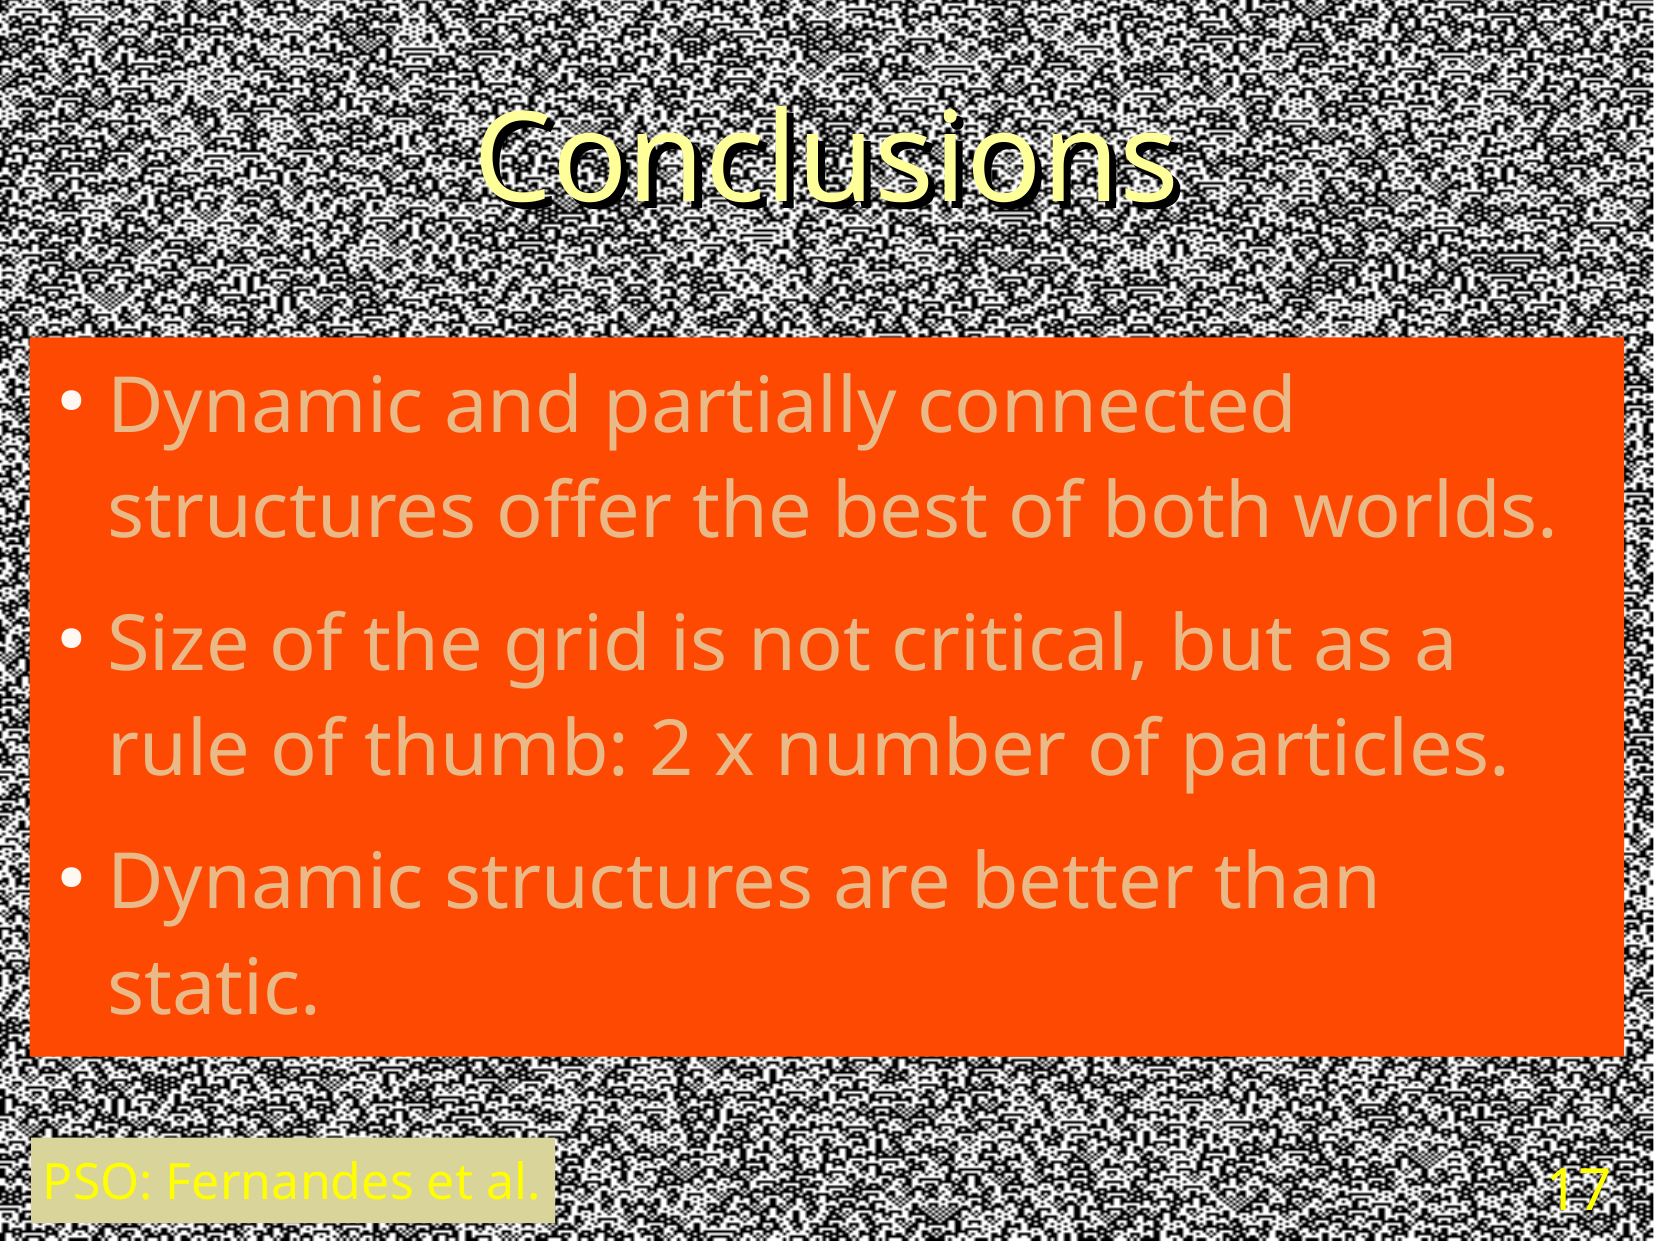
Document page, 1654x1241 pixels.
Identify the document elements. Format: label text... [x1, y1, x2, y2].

title Conclusions [82, 49, 1571, 257]
picture [0, 0, 1654, 1241]
list Dynamic and partially connected structures offer the best of both worlds. Size of the grid is not critical, but as a rule of thumb: 2 x number of particles. Dynamic structures are better than static. [29, 337, 1625, 1057]
